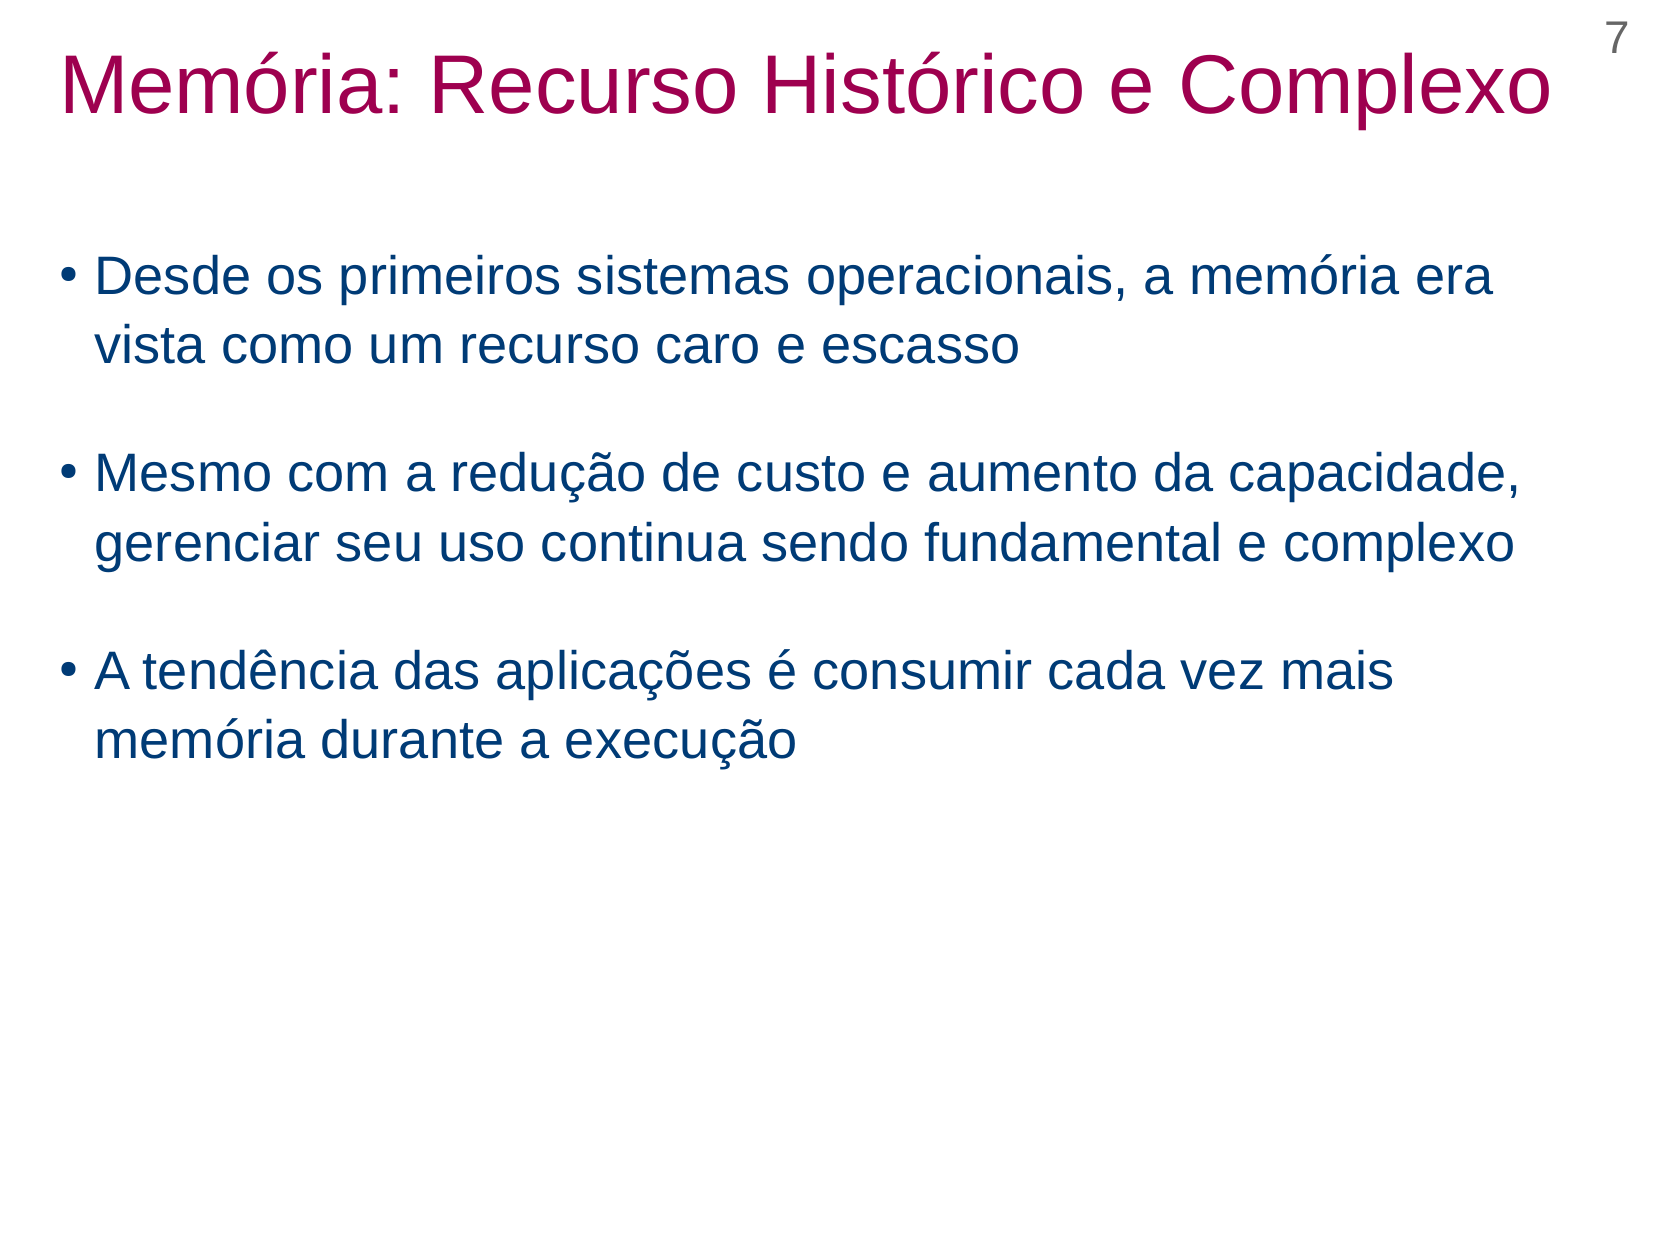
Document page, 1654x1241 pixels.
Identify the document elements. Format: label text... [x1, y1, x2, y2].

title Memória: Recurso Histórico e Complexo [59, 29, 1595, 148]
list Desde os primeiros sistemas operacionais, a memória era vista como um recurso caro e escasso Mesmo com a redução de custo e aumento da capacidade, gerenciar seu uso continua sendo fundamental e complexo A tendência das aplicações é consumir cada vez mais memória durante a execução [59, 236, 1595, 1211]
